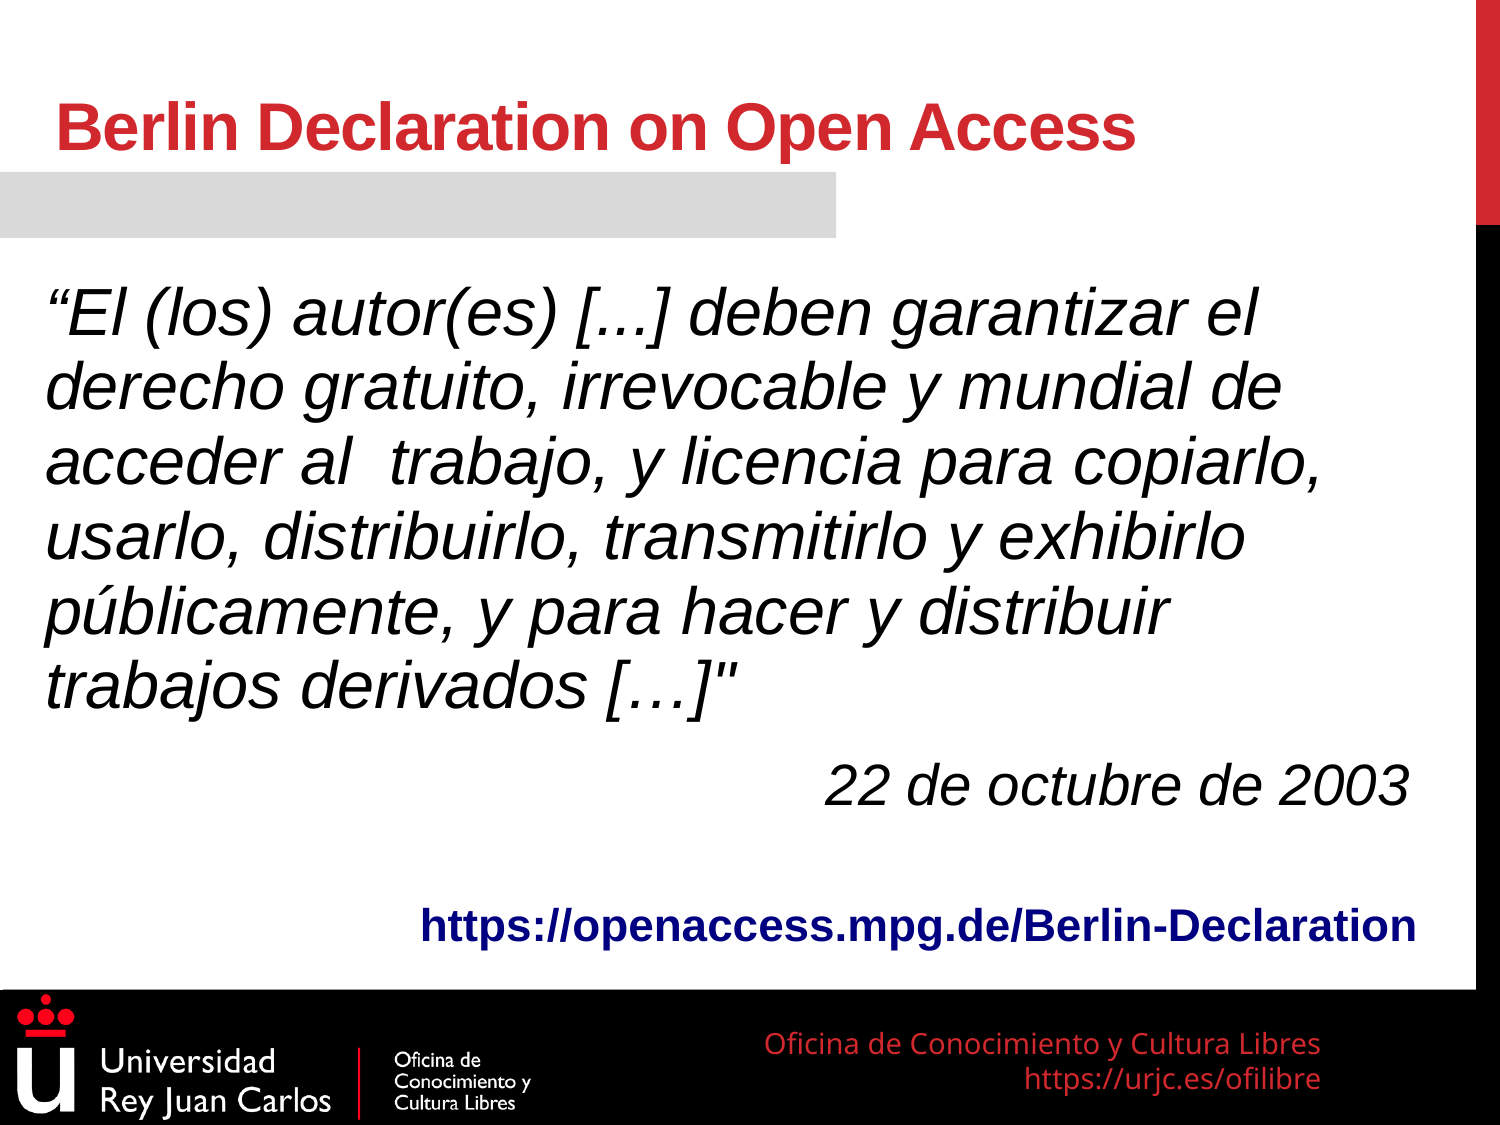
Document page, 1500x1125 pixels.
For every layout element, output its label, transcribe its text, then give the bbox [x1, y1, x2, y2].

text_box https://openaccess.mpg.de/Berlin-Declaration [405, 892, 1441, 961]
picture [17, 994, 531, 1120]
text_box Berlin Declaration on Open Access [0, 24, 1326, 172]
text_box [0, 171, 837, 238]
title [75, 172, 1026, 250]
text_box “El (los) autor(es) [...] deben garantizar el derecho gratuito, irrevocable y mundial de acceder al trabajo, y licencia para copiarlo, usarlo, distribuirlo, transmitirlo y exhibirlo públicamente, y para hacer y distribuir trabajos derivados […]'' 22 de octubre de 2003 [30, 267, 1426, 826]
